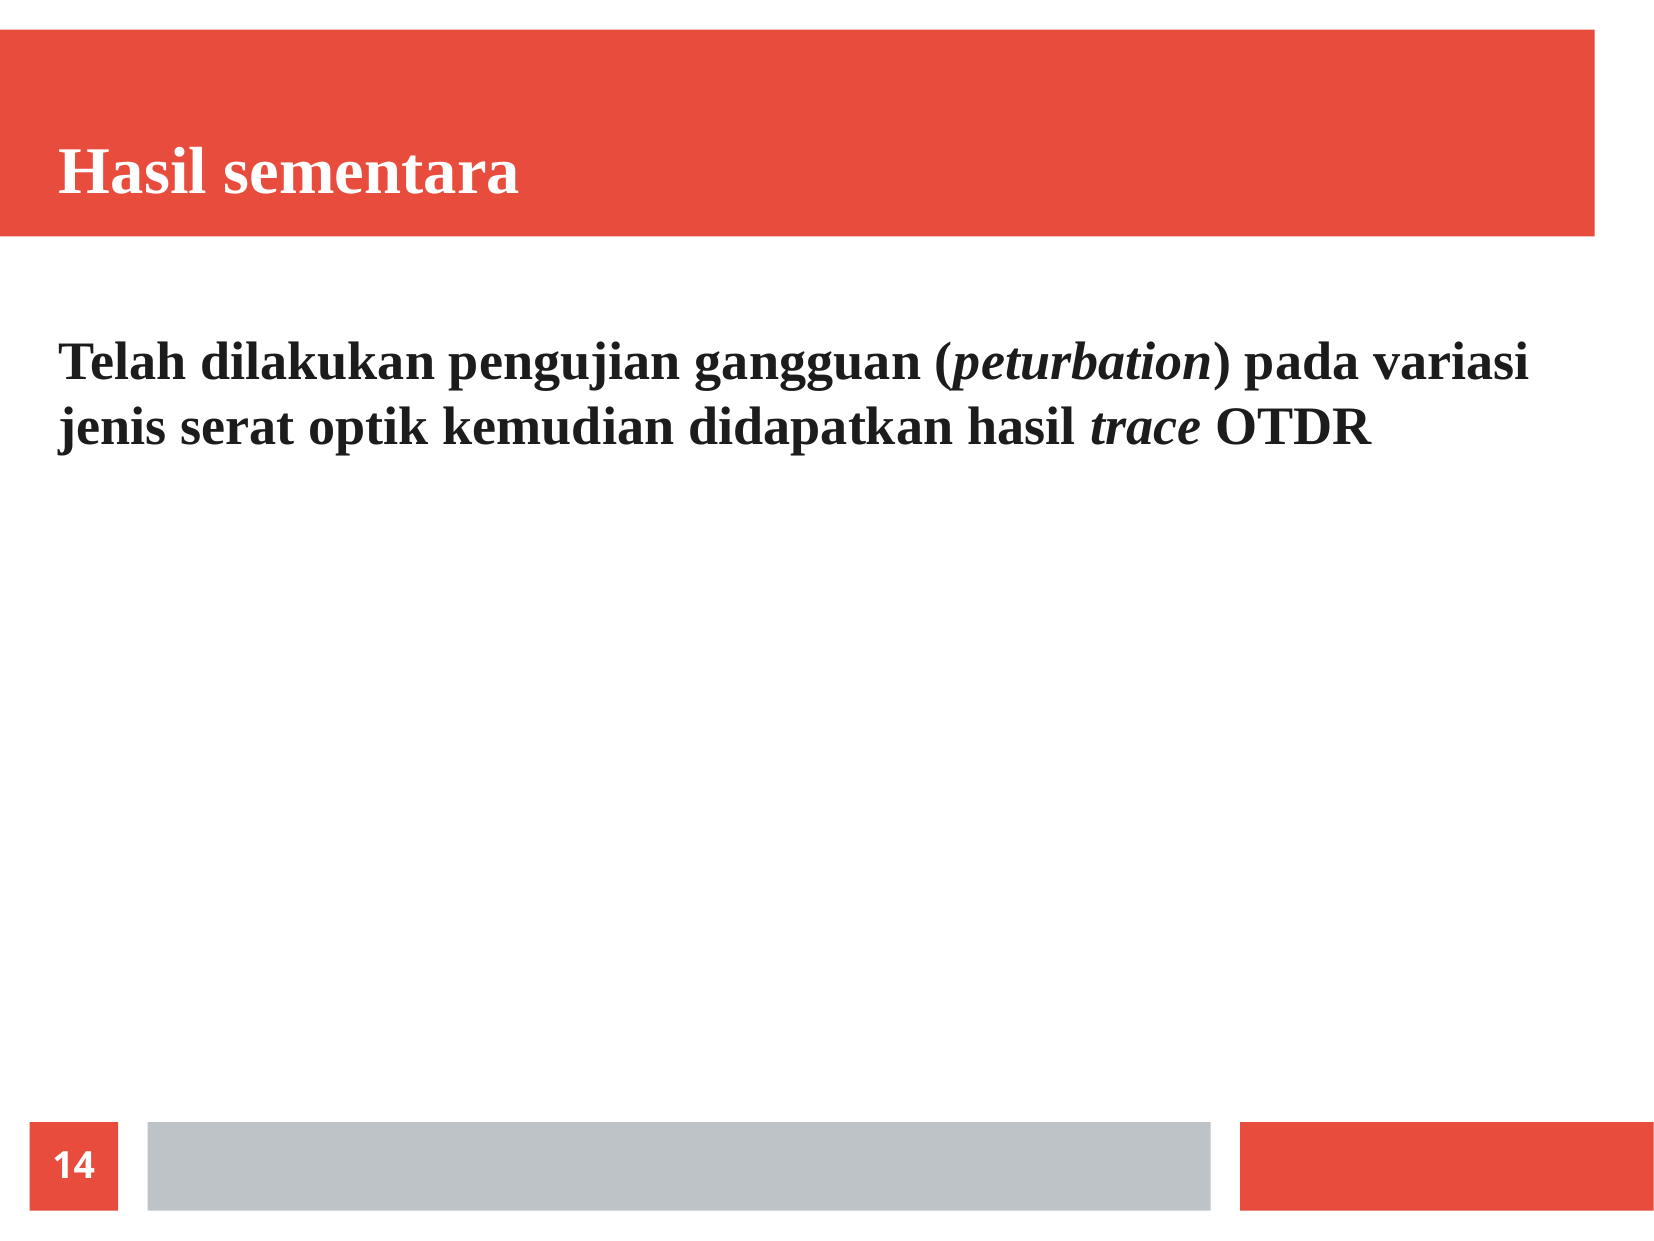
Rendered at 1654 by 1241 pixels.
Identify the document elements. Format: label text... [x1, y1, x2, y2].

text_box [29, 1122, 119, 1211]
title Hasil sementara [59, 59, 1595, 207]
list Telah dilakukan pengujian gangguan (peturbation) pada variasi jenis serat optik kemudian didapatkan hasil trace OTDR [59, 324, 1565, 1093]
